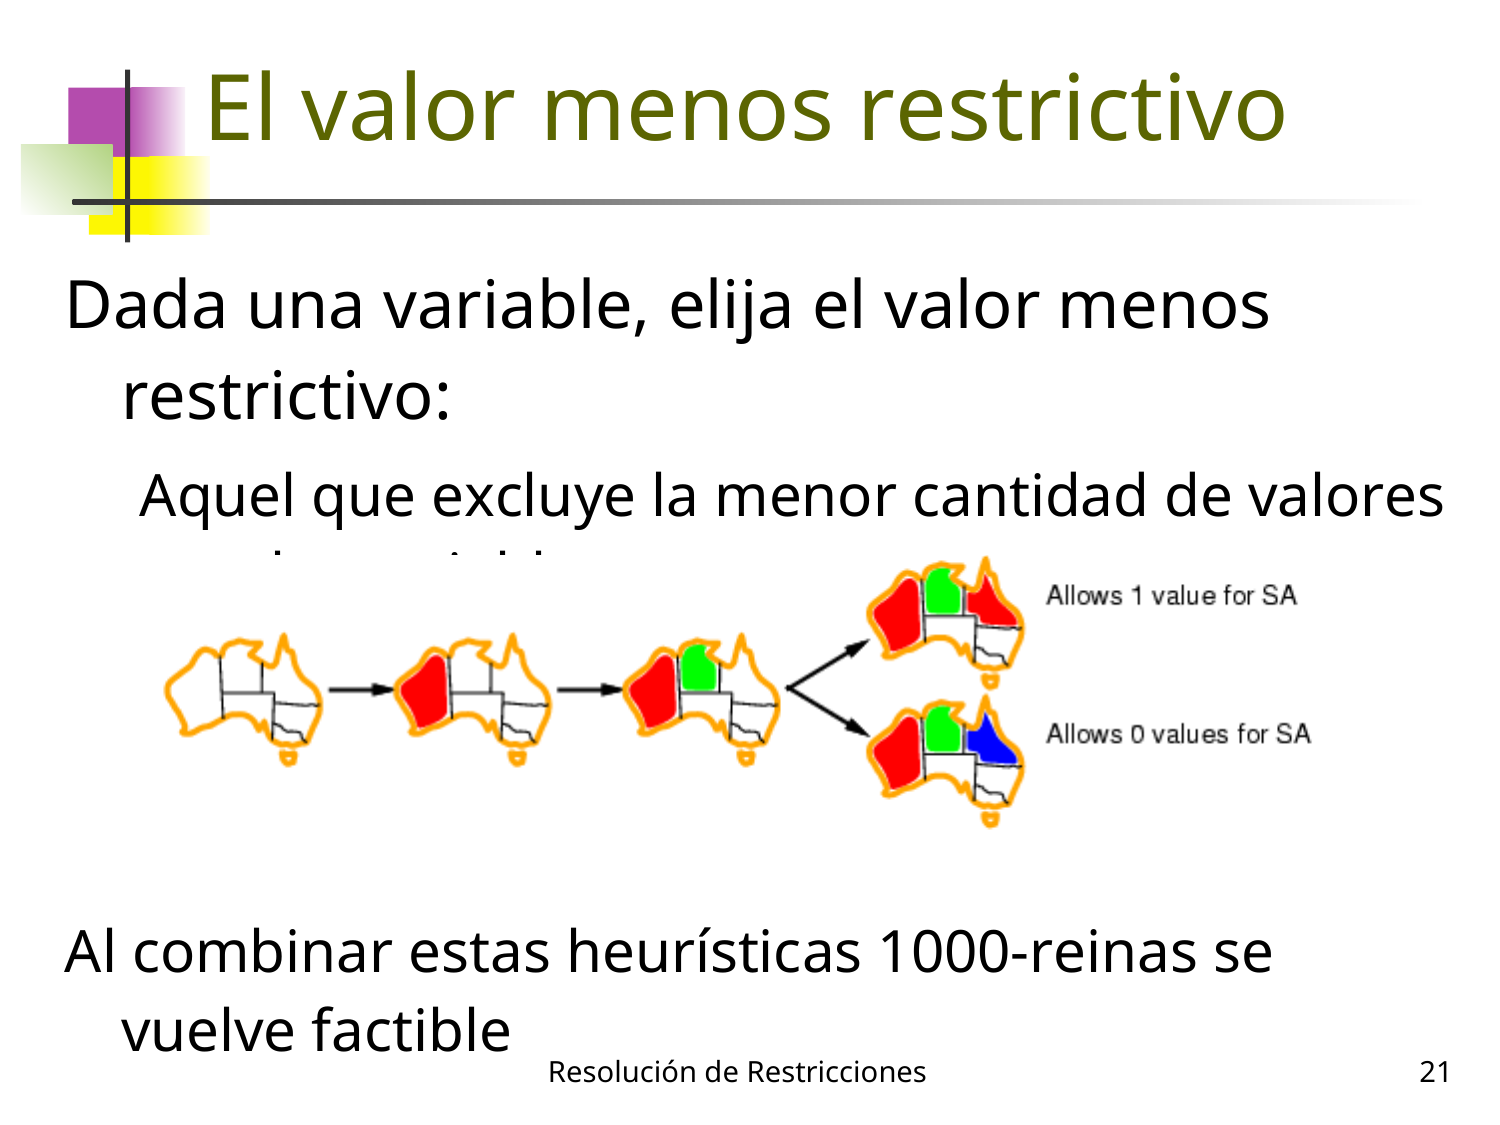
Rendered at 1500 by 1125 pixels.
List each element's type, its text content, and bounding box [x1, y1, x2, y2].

list Dada una variable, elija el valor menos restrictivo: Aquel que excluye la menor cantidad de valores en las variables restantes Al combinar estas heurísticas 1000-reinas se vuelve factible [50, 249, 1469, 1007]
title El valor menos restrictivo [188, 35, 1468, 175]
picture [162, 555, 1326, 832]
